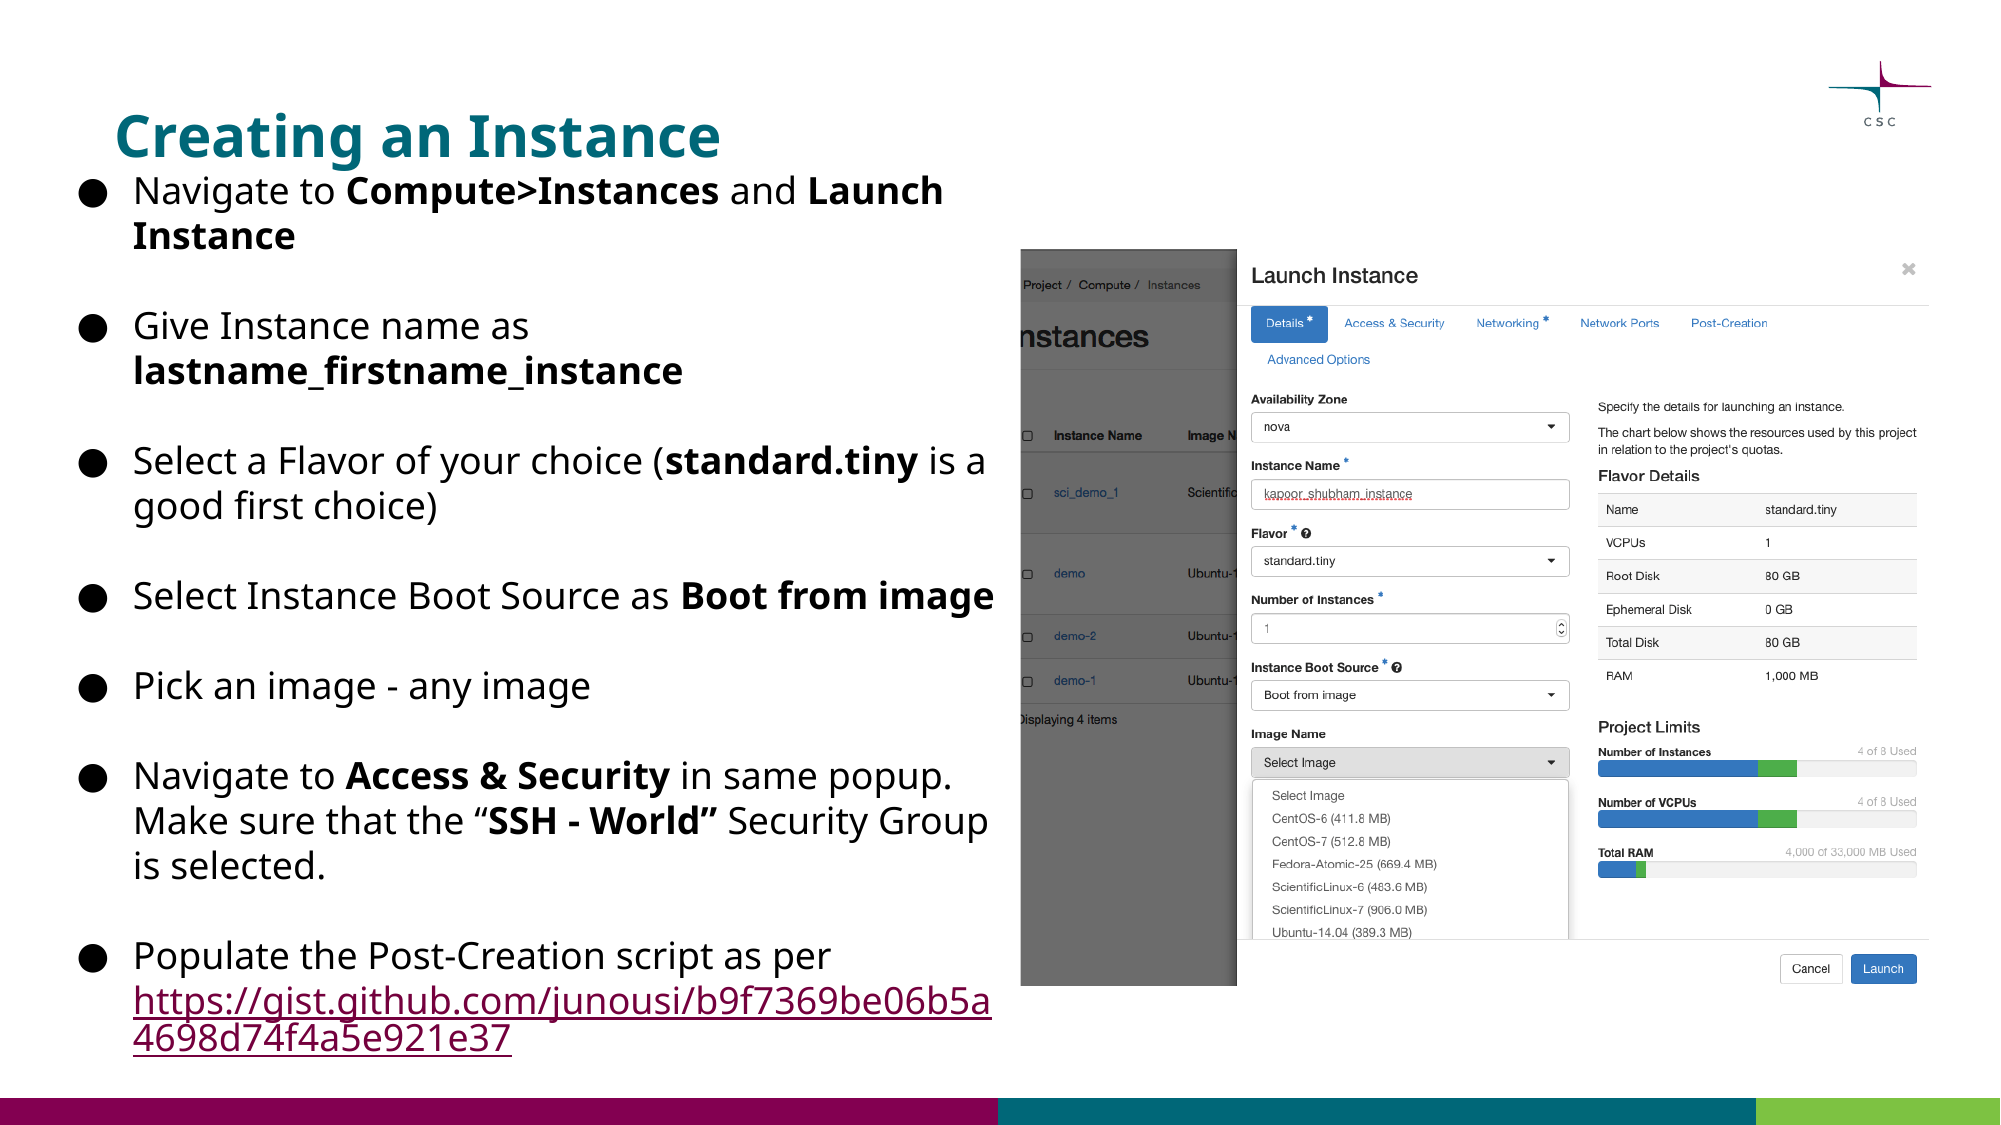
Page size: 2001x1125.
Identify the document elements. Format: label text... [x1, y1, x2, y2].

picture [1020, 249, 1929, 986]
text_box Navigate to Compute>Instances and Launch Instance Give Instance name as lastname_firstname_instance Select a Flavor of your choice (standard.tiny is a good first choice) Select Instance Boot Source as Boot from image Pick an image - any image Navigate to Access & Security in same popup. Make sure that the “SSH - World” Security Group is selected. Populate the Post-Creation script as per https://gist.github.com/junousi/b9f7369be06b5a4698d74f4a5e921e37 [42, 199, 1024, 1030]
title Creating an Instance [99, 40, 1794, 229]
